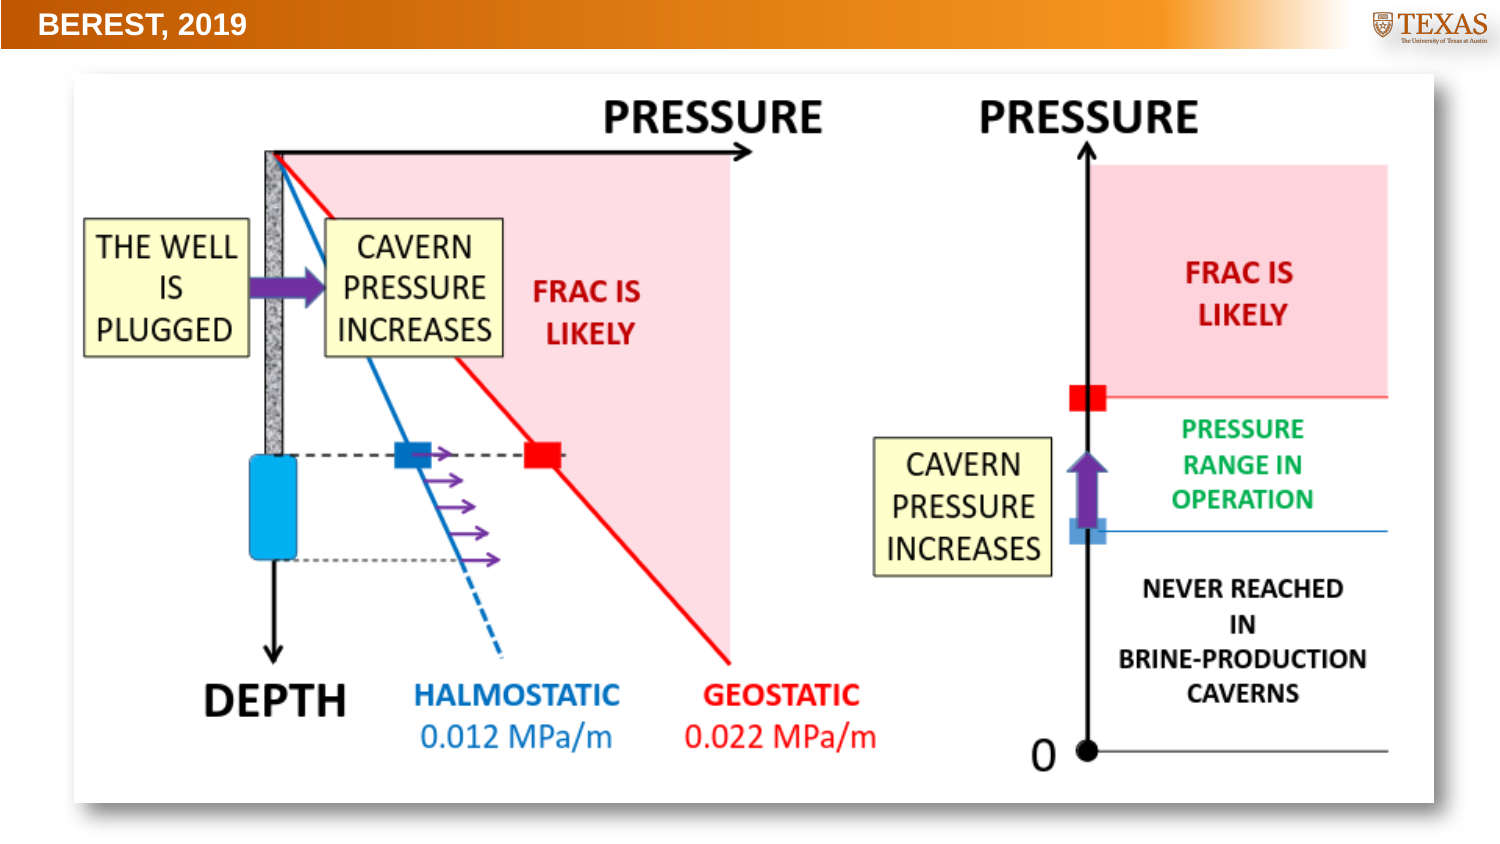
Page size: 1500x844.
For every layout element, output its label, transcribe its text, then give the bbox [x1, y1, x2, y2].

picture [74, 74, 1434, 803]
list [14, 68, 1463, 817]
title BEREST, 2019 [37, 0, 1126, 49]
picture [1348, 0, 1500, 68]
